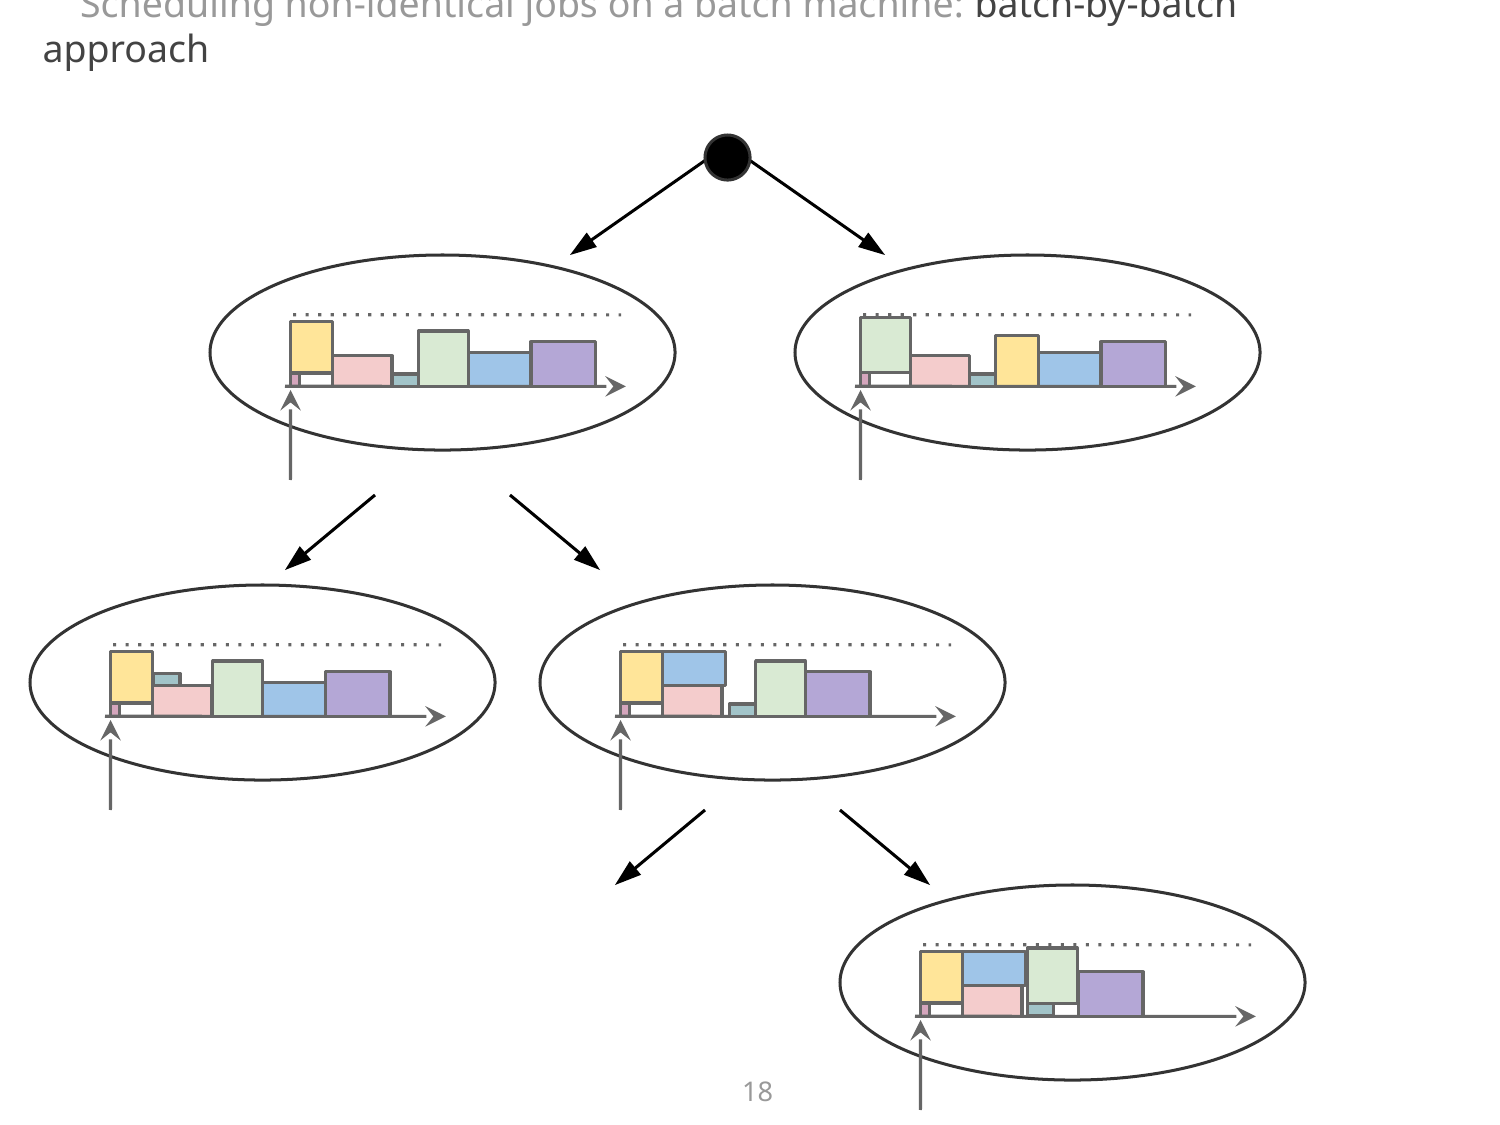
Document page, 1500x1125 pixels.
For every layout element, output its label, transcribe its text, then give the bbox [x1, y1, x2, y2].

text_box [860, 317, 1166, 387]
text_box [920, 951, 1026, 1014]
text_box [110, 651, 391, 717]
title Scheduling non-identical jobs on a batch machine: batch-by-batch approach [27, 13, 1399, 85]
text_box [1027, 947, 1144, 1017]
text_box [705, 135, 751, 181]
text_box [290, 321, 596, 387]
text_box [620, 651, 726, 714]
text_box [729, 660, 871, 717]
